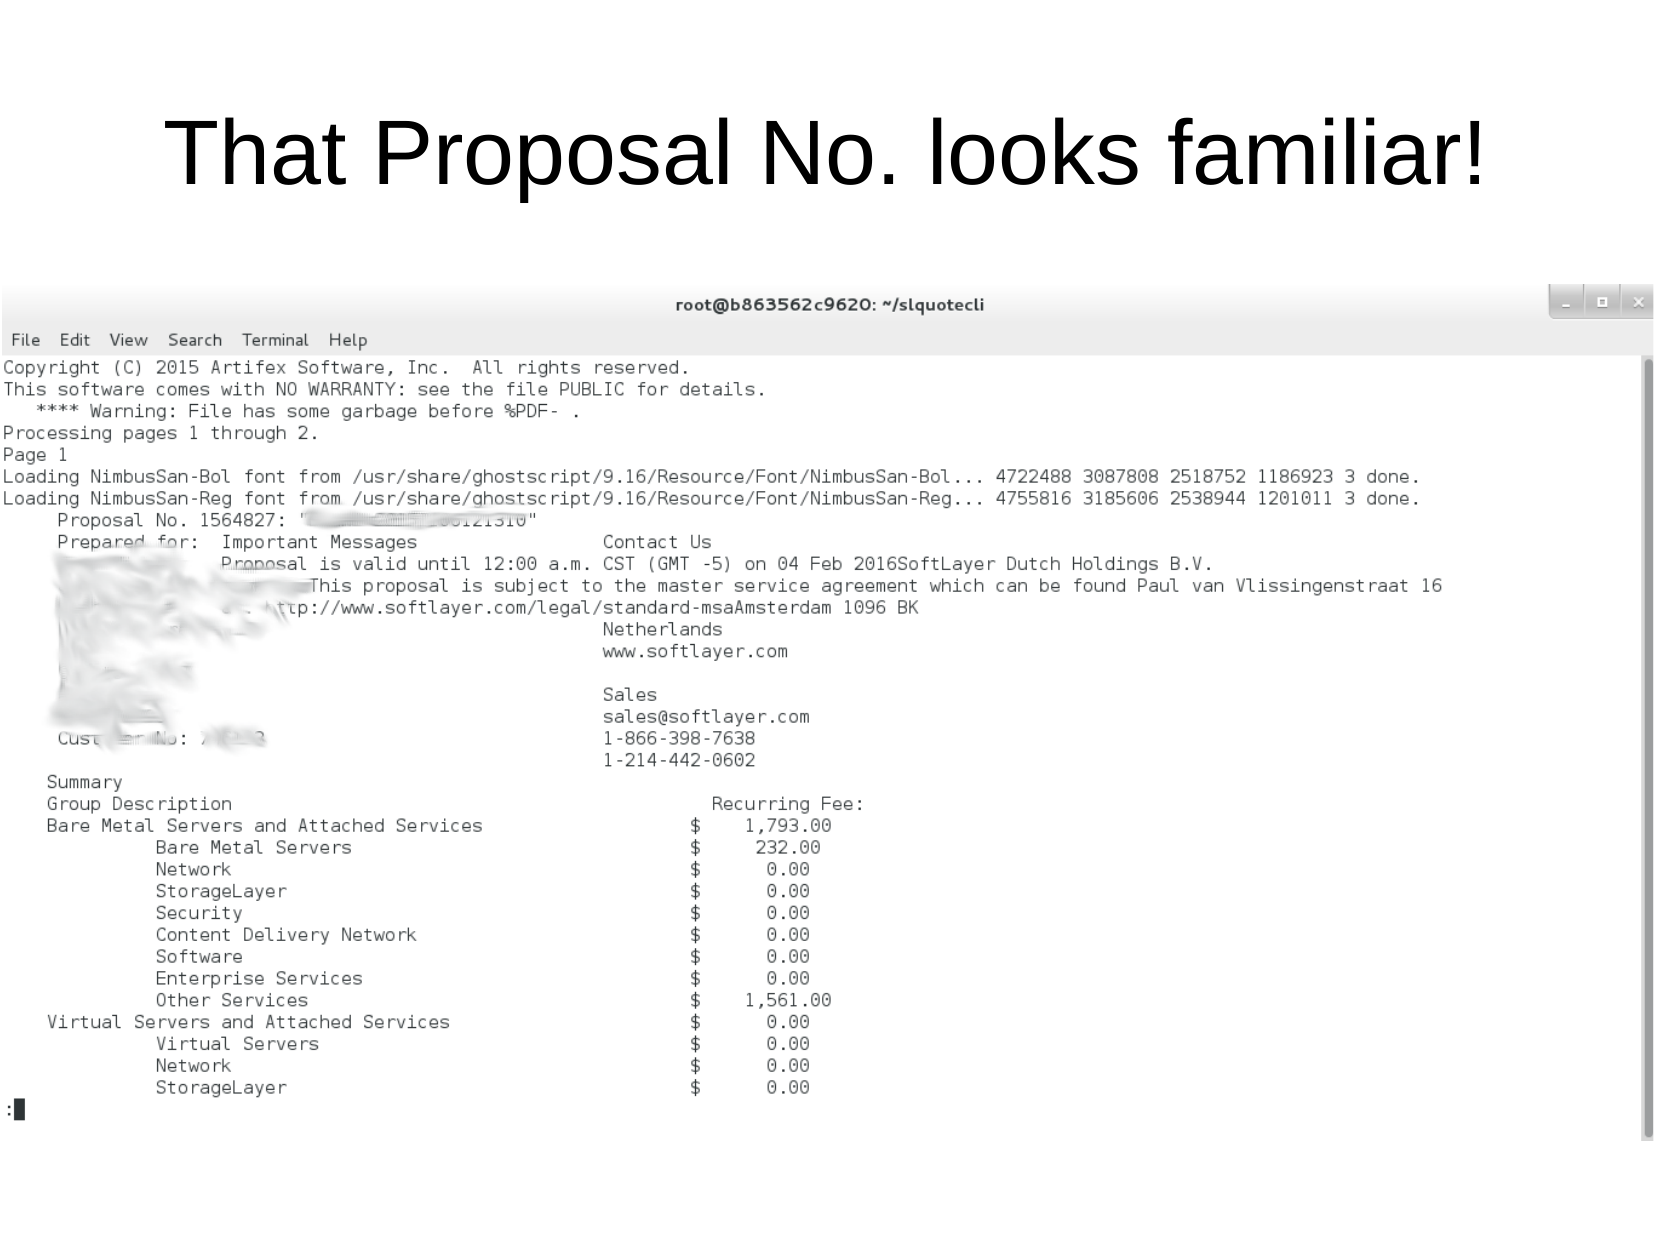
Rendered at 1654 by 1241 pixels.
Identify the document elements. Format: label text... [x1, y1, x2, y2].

title That Proposal No. looks familiar! [82, 49, 1571, 257]
picture [2, 284, 1654, 1141]
